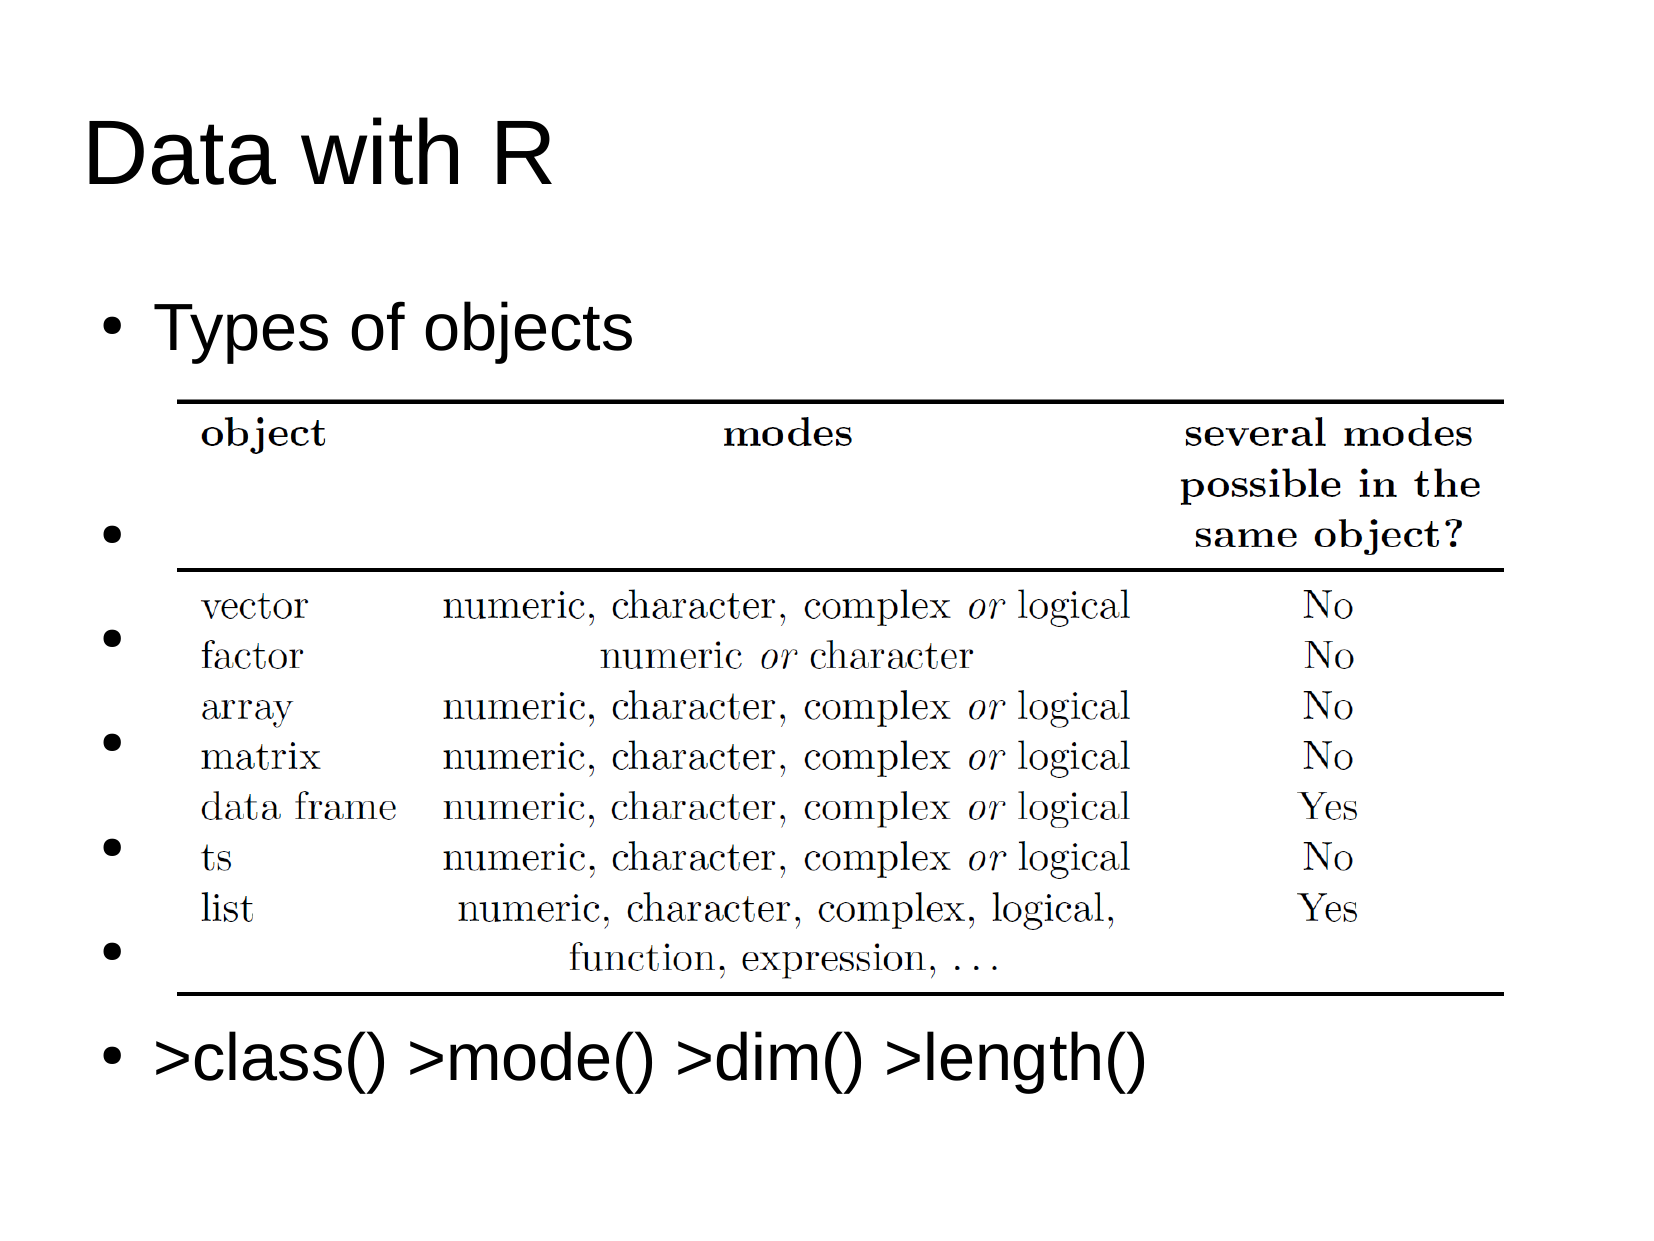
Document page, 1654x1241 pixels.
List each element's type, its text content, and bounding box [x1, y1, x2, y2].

list Types of objects >class() >mode() >dim() >length() [82, 290, 1571, 1109]
title Data with R [82, 49, 1571, 257]
picture [166, 369, 1514, 1013]
